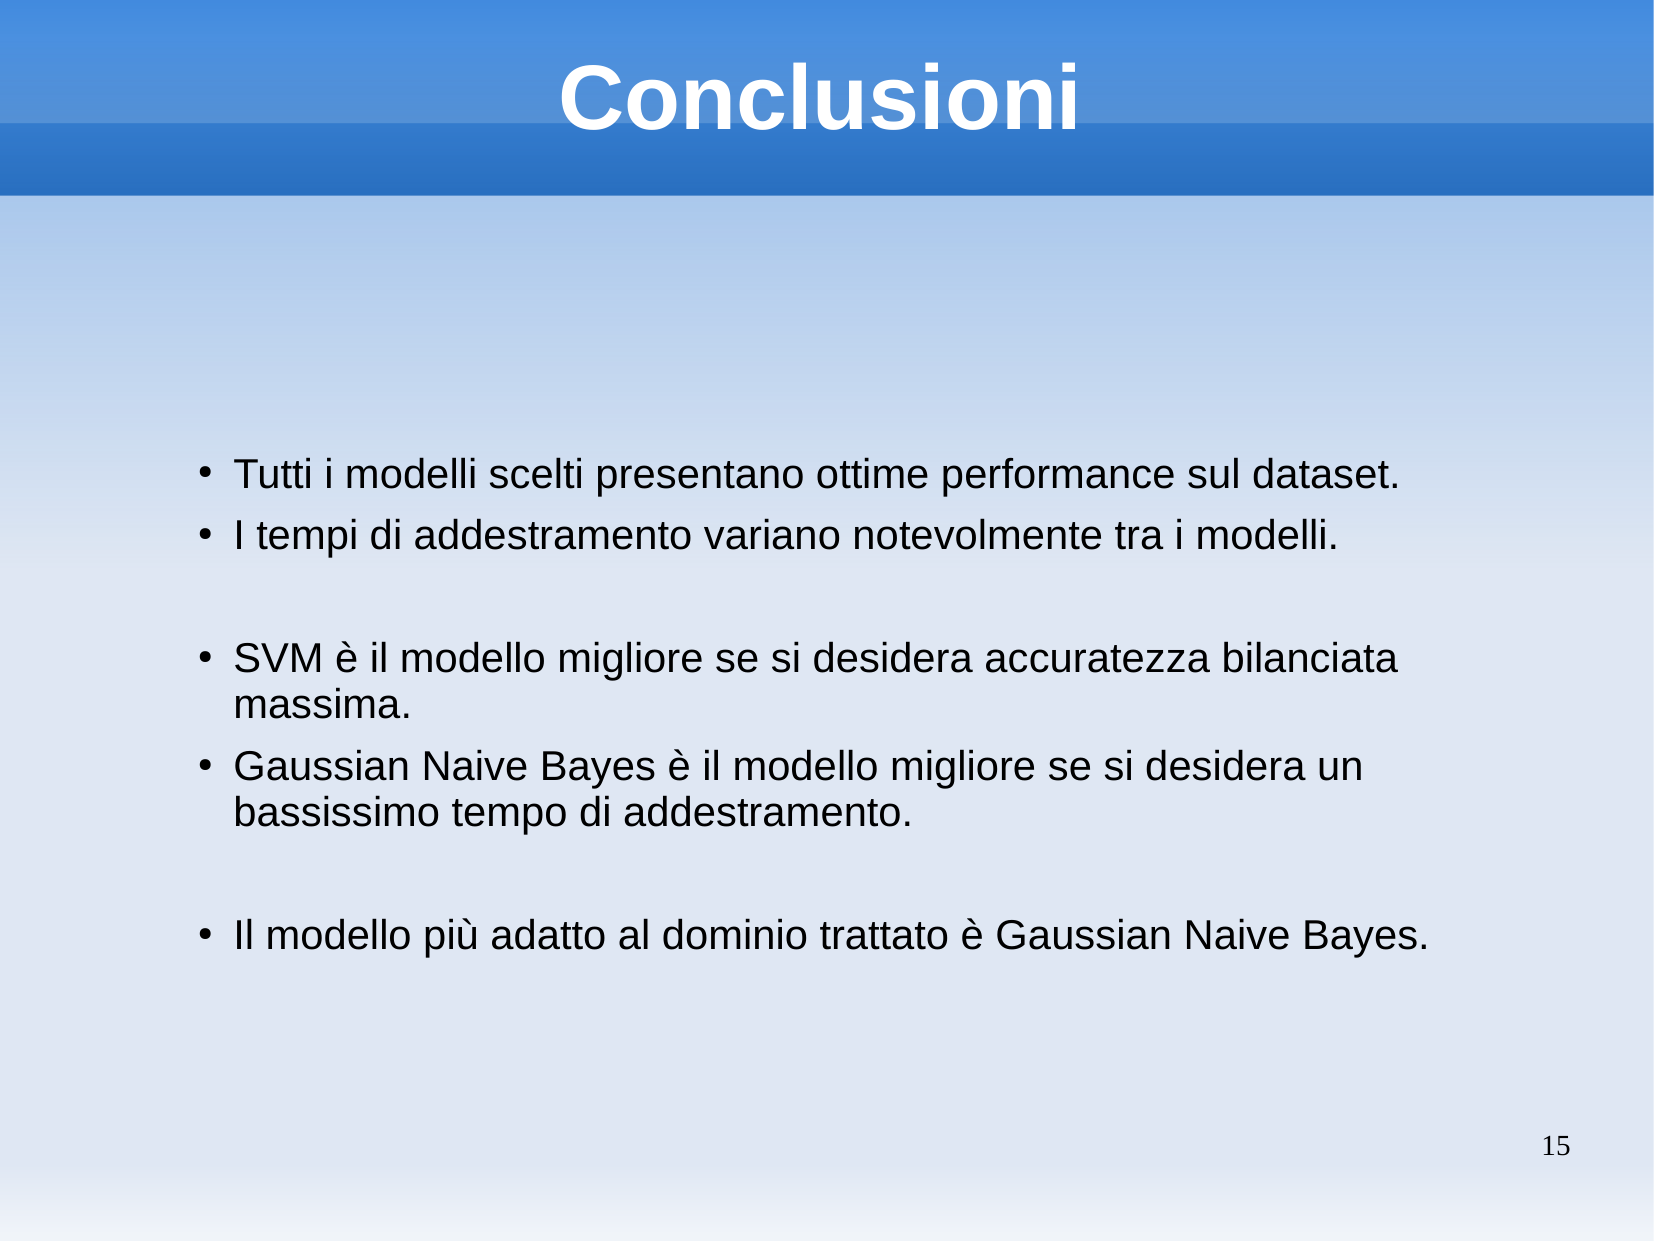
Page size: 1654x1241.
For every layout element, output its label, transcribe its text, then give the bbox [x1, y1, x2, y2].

text_box Tutti i modelli scelti presentano ottime performance sul dataset. I tempi di addestramento variano notevolmente tra i modelli. SVM è il modello migliore se si desidera accuratezza bilanciata massima. Gaussian Naive Bayes è il modello migliore se si desidera un bassissimo tempo di addestramento. Il modello più adatto al dominio trattato è Gaussian Naive Bayes. [147, 442, 1477, 975]
title Conclusioni [76, 0, 1565, 202]
picture [0, 0, 1654, 1241]
